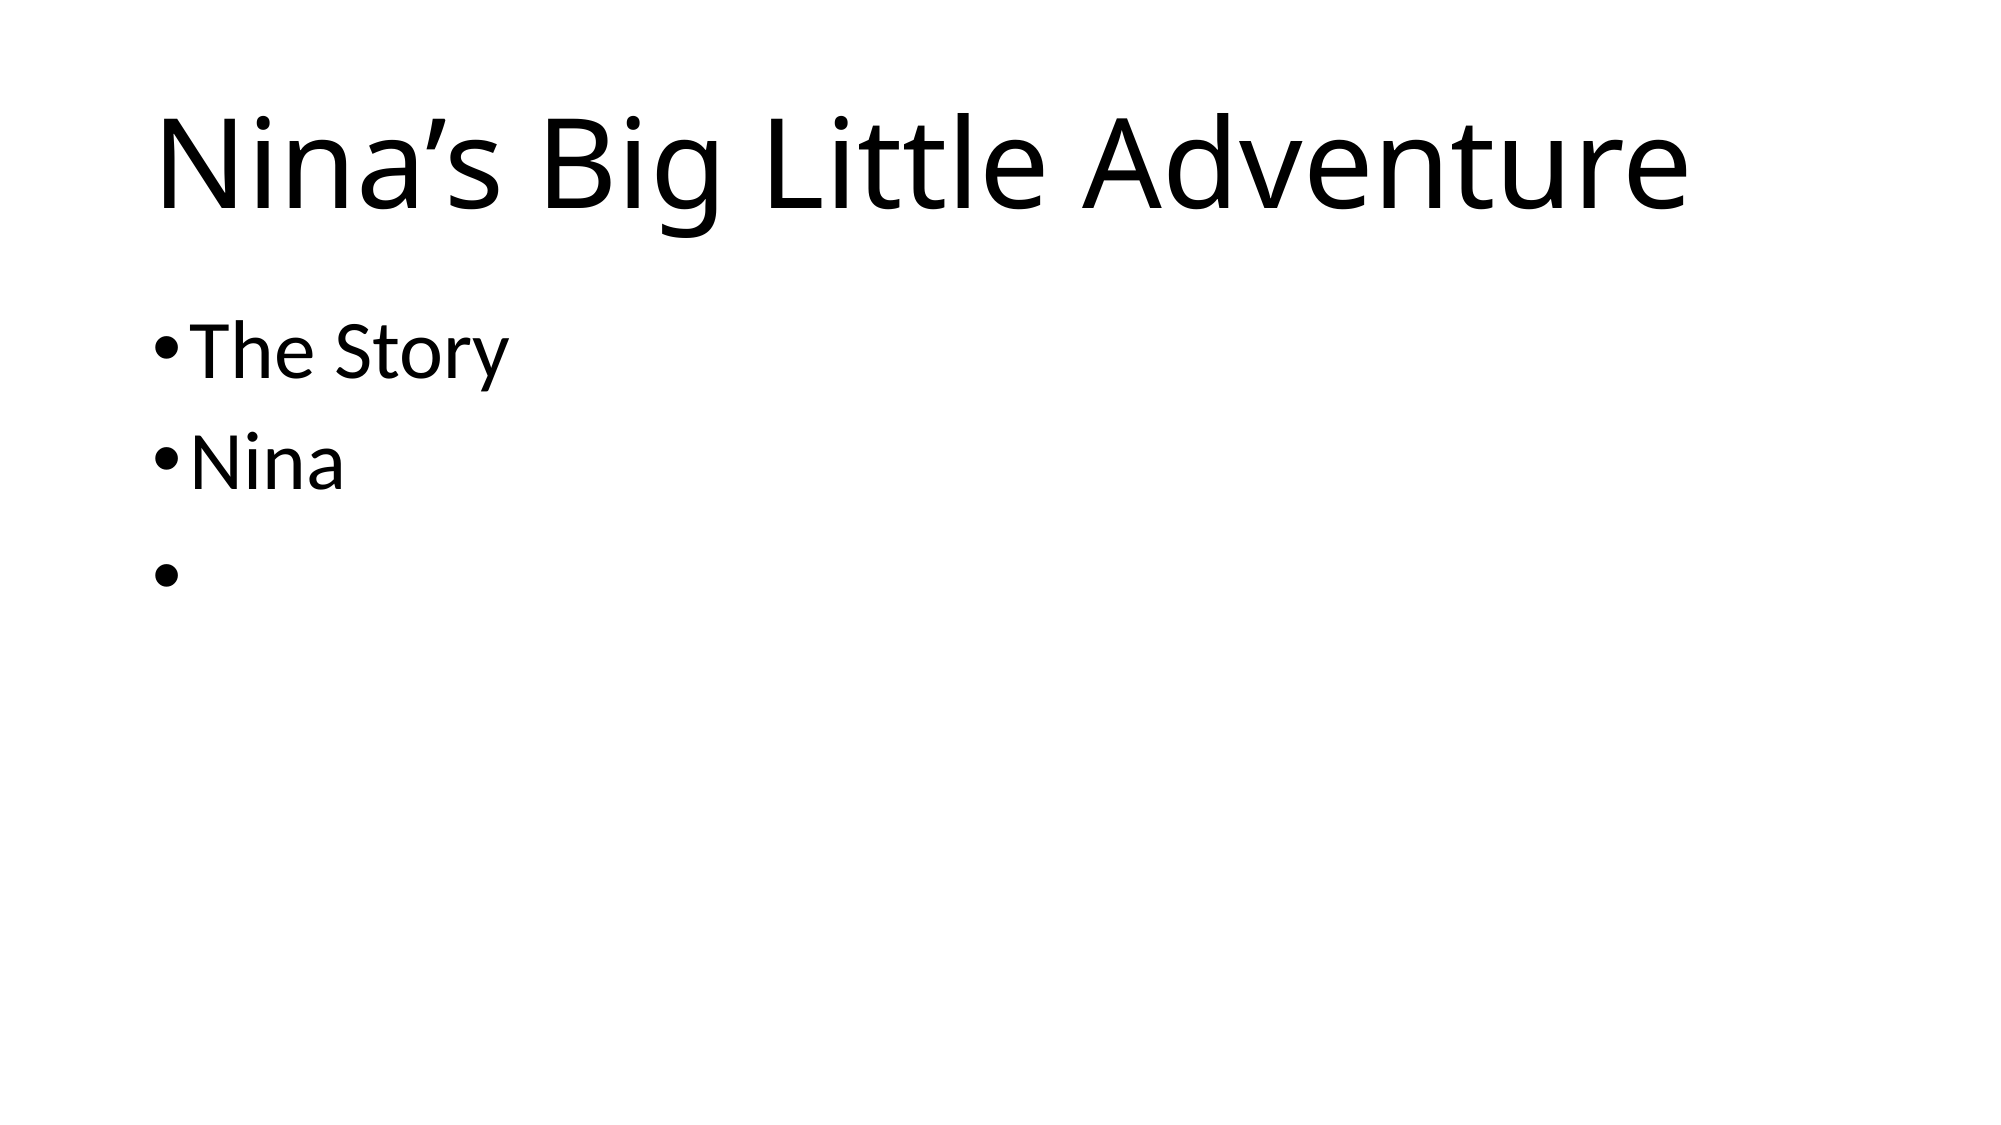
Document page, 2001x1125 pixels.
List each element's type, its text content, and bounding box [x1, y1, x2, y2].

list The Story Nina [137, 299, 1863, 1014]
title Nina’s Big Little Adventure [137, 59, 1863, 278]
